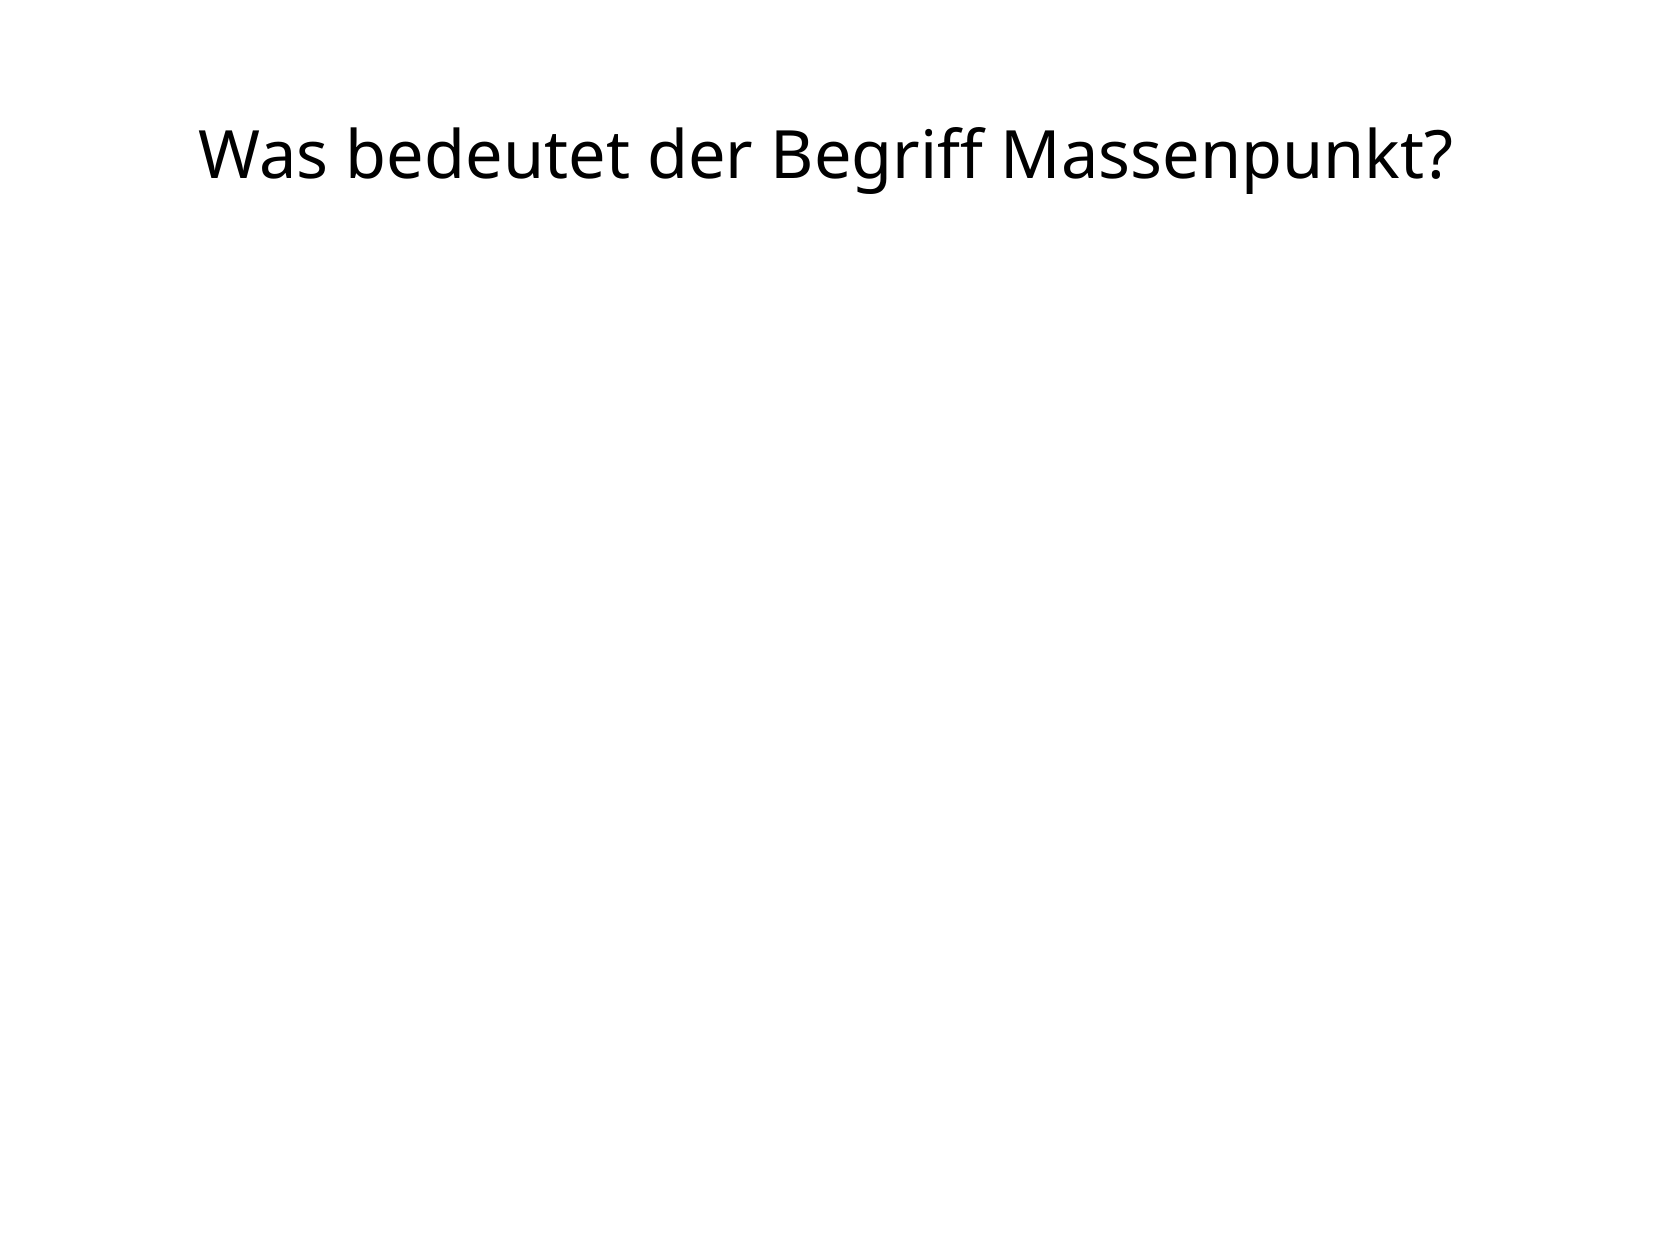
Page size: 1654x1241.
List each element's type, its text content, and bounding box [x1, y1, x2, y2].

title Was bedeutet der Begriff Massenpunkt? [82, 49, 1571, 257]
